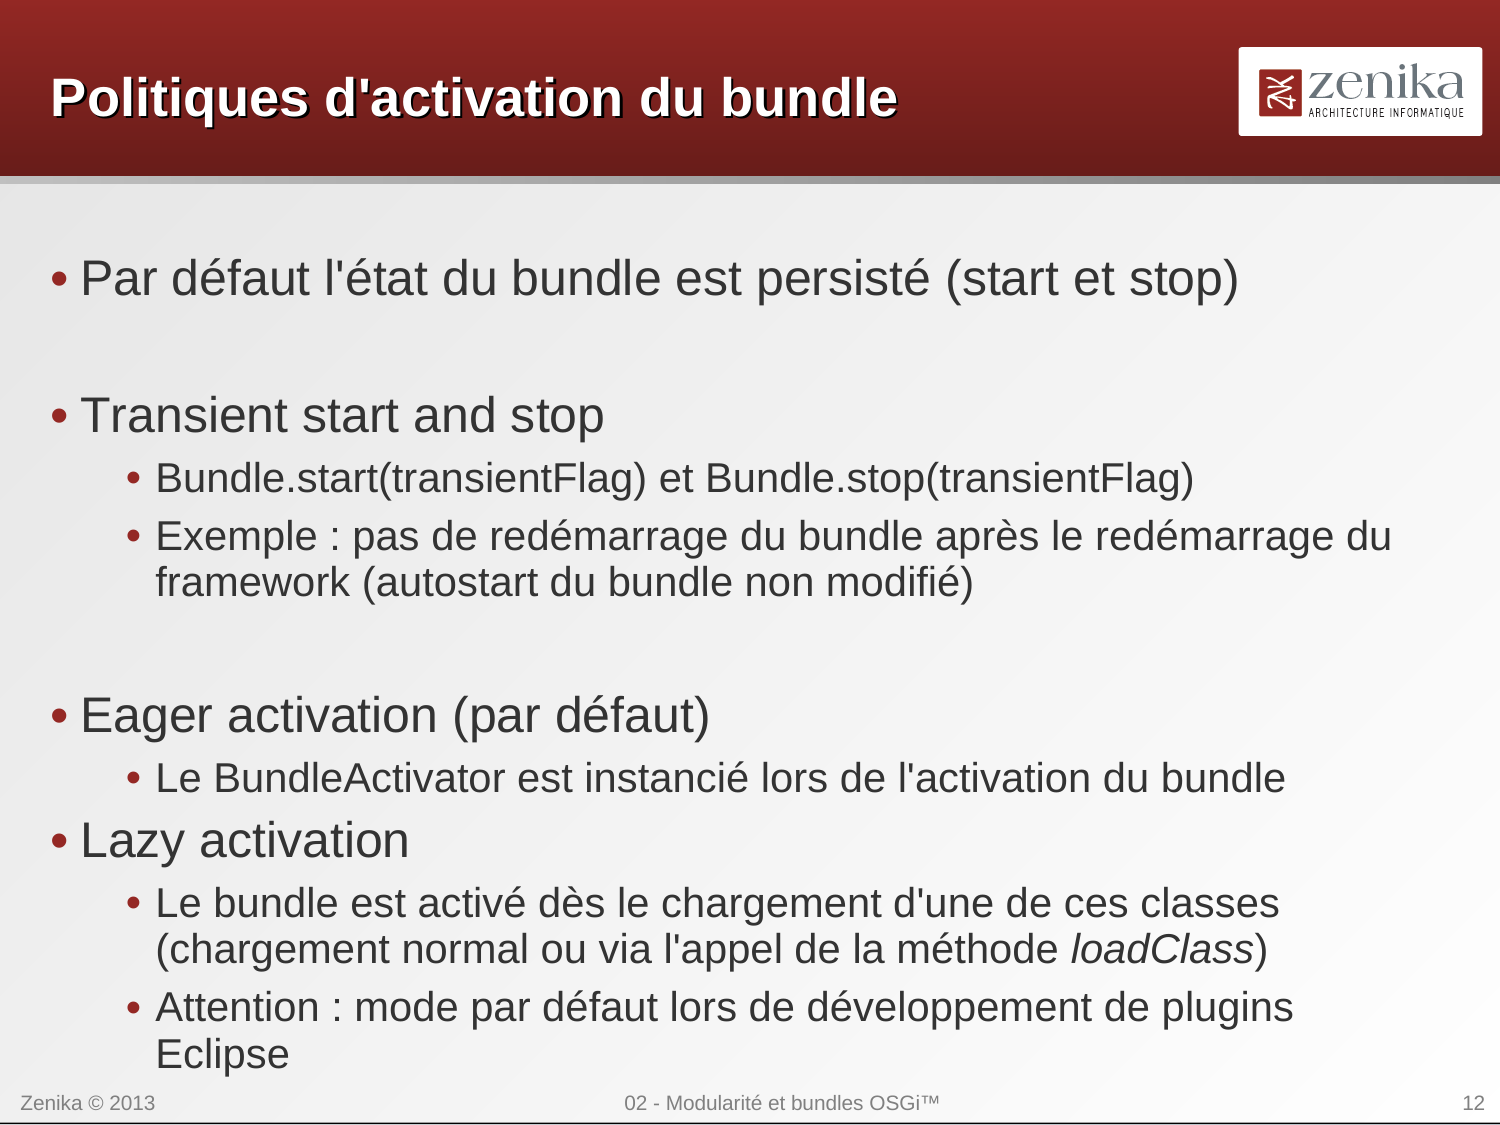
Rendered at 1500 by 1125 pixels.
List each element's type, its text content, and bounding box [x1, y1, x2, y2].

picture [1257, 58, 1464, 125]
title Politiques d'activation du bundle [50, 15, 1206, 180]
list Par défaut l'état du bundle est persisté (start et stop) Transient start and stop Bundle.start(transientFlag) et Bundle.stop(transientFlag) Exemple : pas de redémarrage du bundle après le redémarrage du framework (autostart du bundle non modifié) Eager activation (par défaut) Le BundleActivator est instancié lors de l'activation du bundle Lazy activation Le bundle est activé dès le chargement d'une de ces classes (chargement normal ou via l'appel de la méthode loadClass) Attention : mode par défaut lors de développement de plugins Eclipse [50, 249, 1435, 1079]
